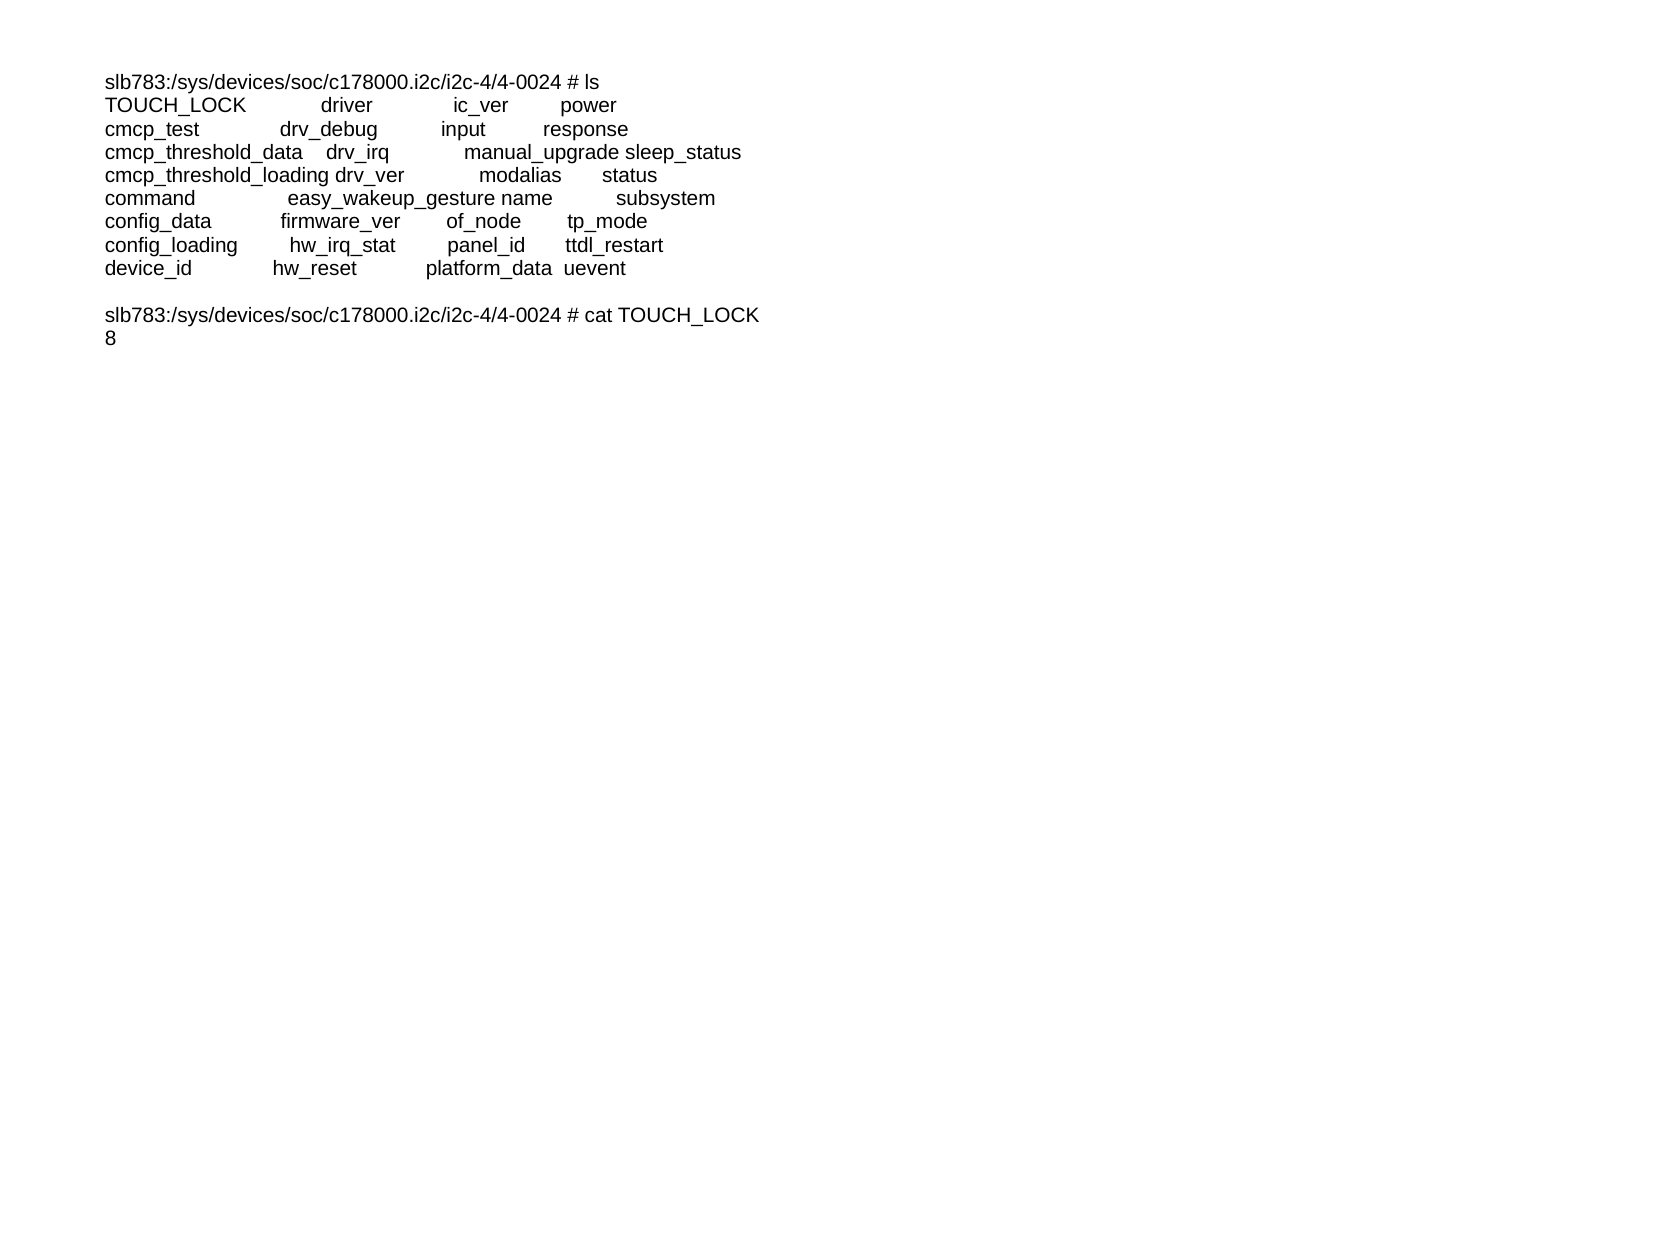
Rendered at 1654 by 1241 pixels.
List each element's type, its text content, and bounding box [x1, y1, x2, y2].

text_box slb783:/sys/devices/soc/c178000.i2c/i2c-4/4-0024 # ls TOUCH_LOCK driver ic_ver power cmcp_test drv_debug input response cmcp_threshold_data drv_irq manual_upgrade sleep_status cmcp_threshold_loading drv_ver modalias status command easy_wakeup_gesture name subsystem config_data firmware_ver of_node tp_mode config_loading hw_irq_stat panel_id ttdl_restart device_id hw_reset platform_data uevent slb783:/sys/devices/soc/c178000.i2c/i2c-4/4-0024 # cat TOUCH_LOCK 8 [90, 63, 1300, 541]
